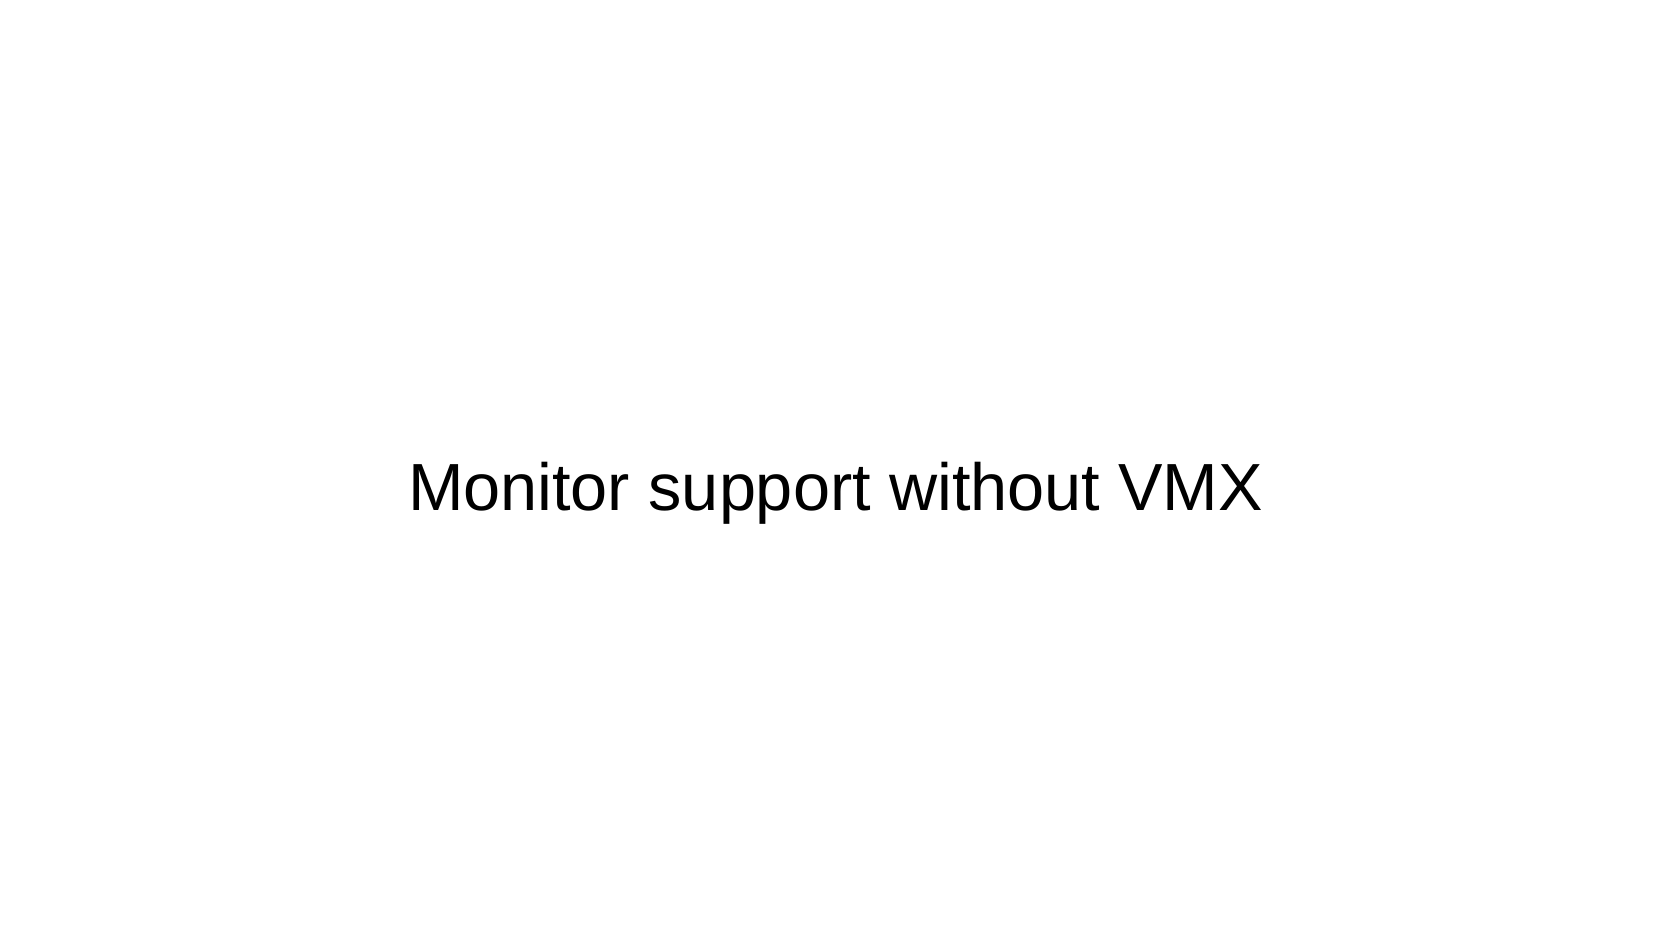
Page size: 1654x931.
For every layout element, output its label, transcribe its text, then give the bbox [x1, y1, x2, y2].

subtitle Monitor support without VMX [82, 217, 1571, 758]
